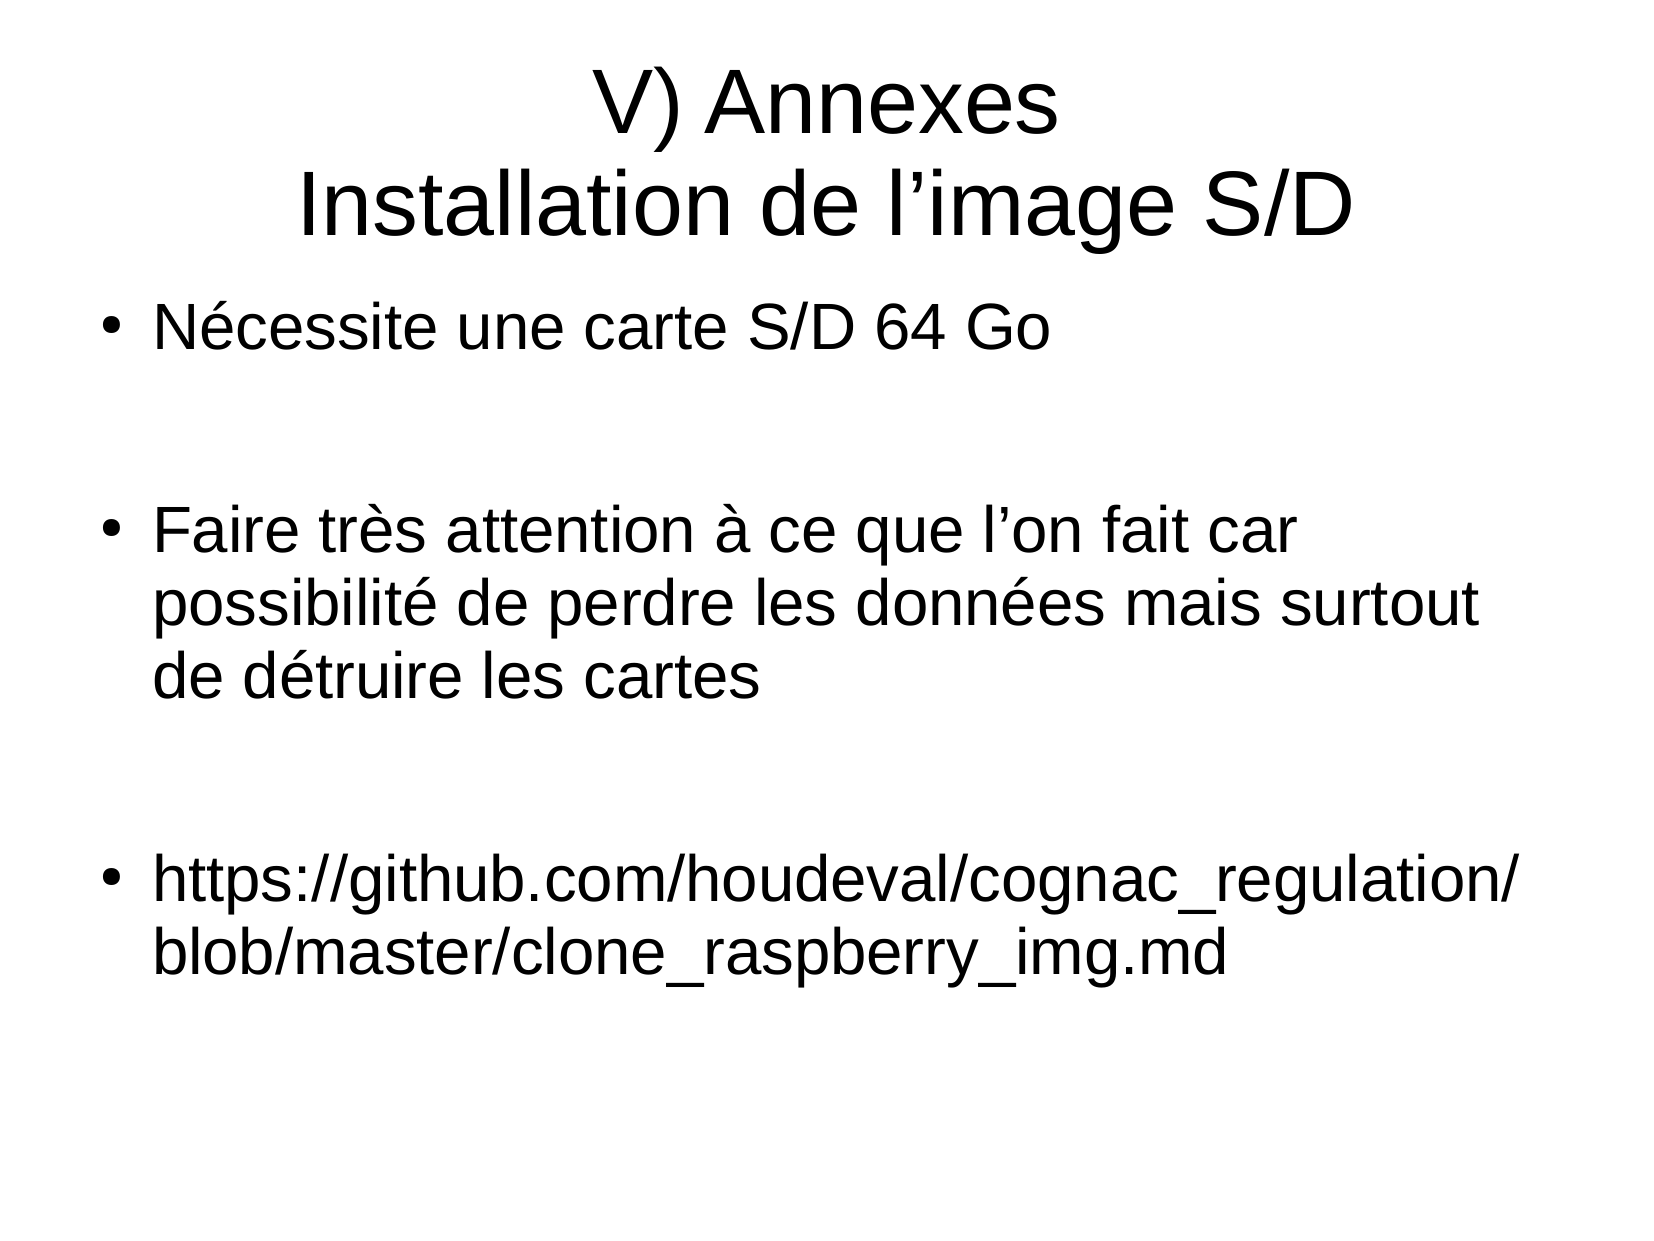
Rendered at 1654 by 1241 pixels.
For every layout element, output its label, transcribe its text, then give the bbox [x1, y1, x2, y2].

title V) Annexes Installation de l’image S/D [82, 49, 1571, 257]
list Nécessite une carte S/D 64 Go Faire très attention à ce que l’on fait car possibilité de perdre les données mais surtout de détruire les cartes https://github.com/houdeval/cognac_regulation/blob/master/clone_raspberry_img.md [82, 290, 1571, 1010]
